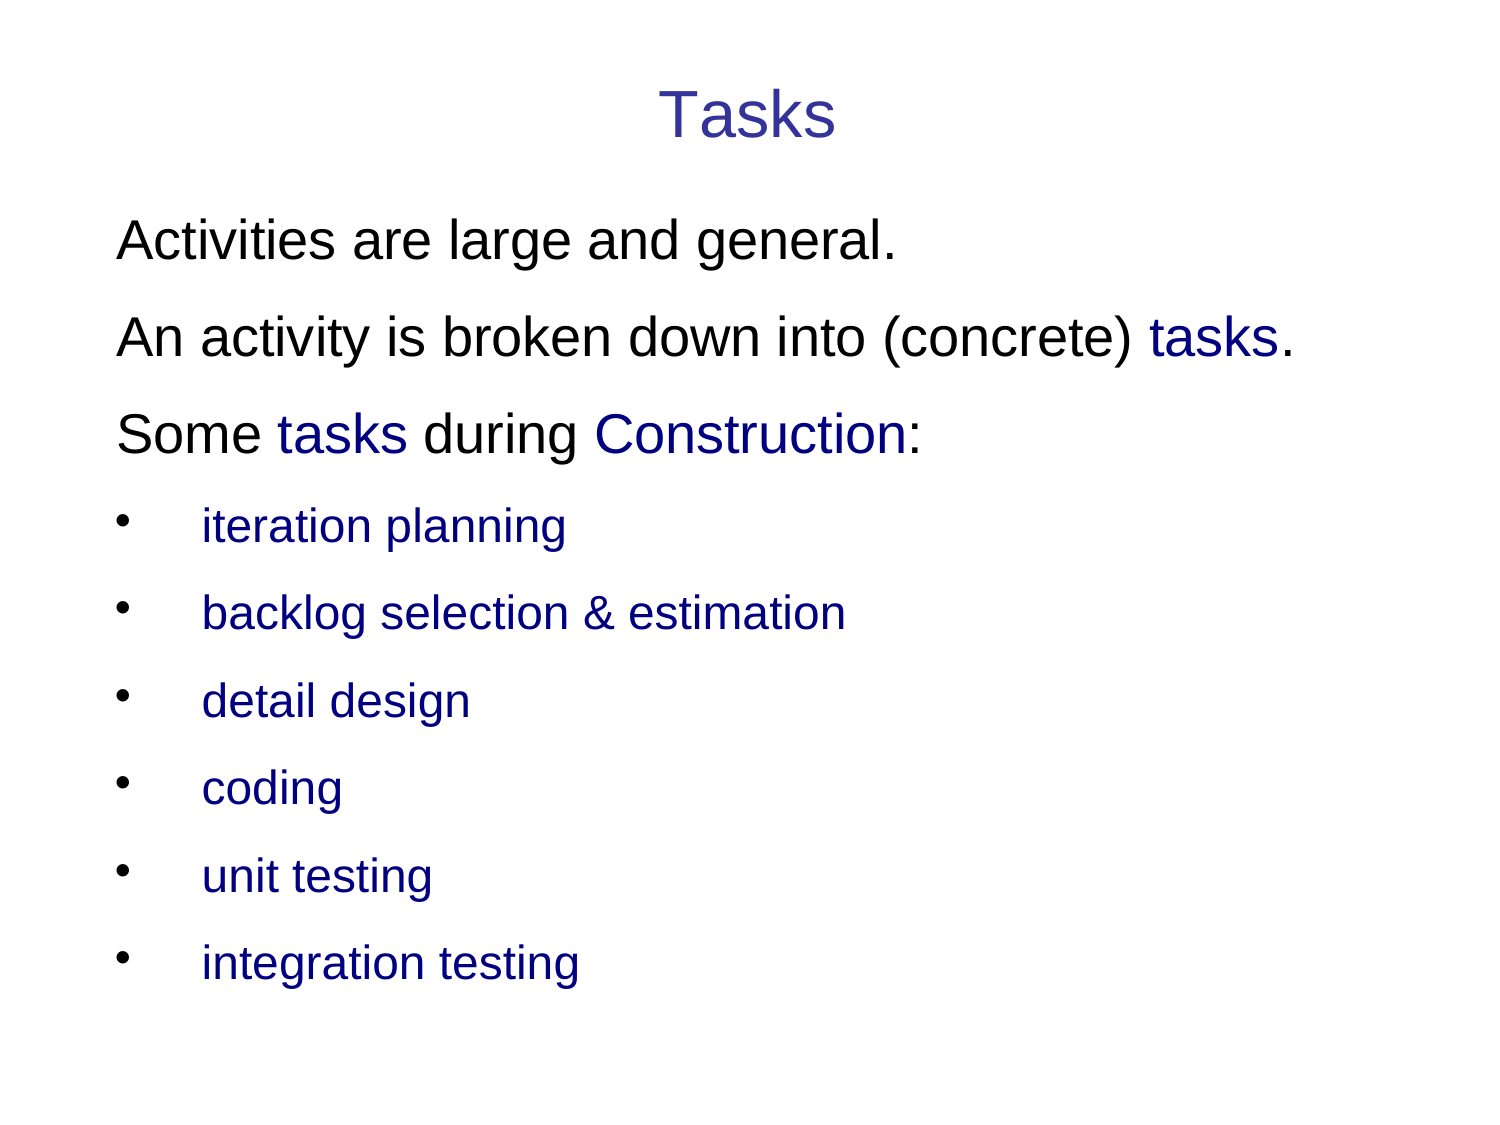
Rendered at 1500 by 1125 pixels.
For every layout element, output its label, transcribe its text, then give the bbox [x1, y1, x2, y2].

list Activities are large and general. An activity is broken down into (concrete) tasks. Some tasks during Construction: iteration planning backlog selection & estimation detail design coding unit testing integration testing [100, 195, 1396, 1003]
title Tasks [100, 42, 1396, 180]
